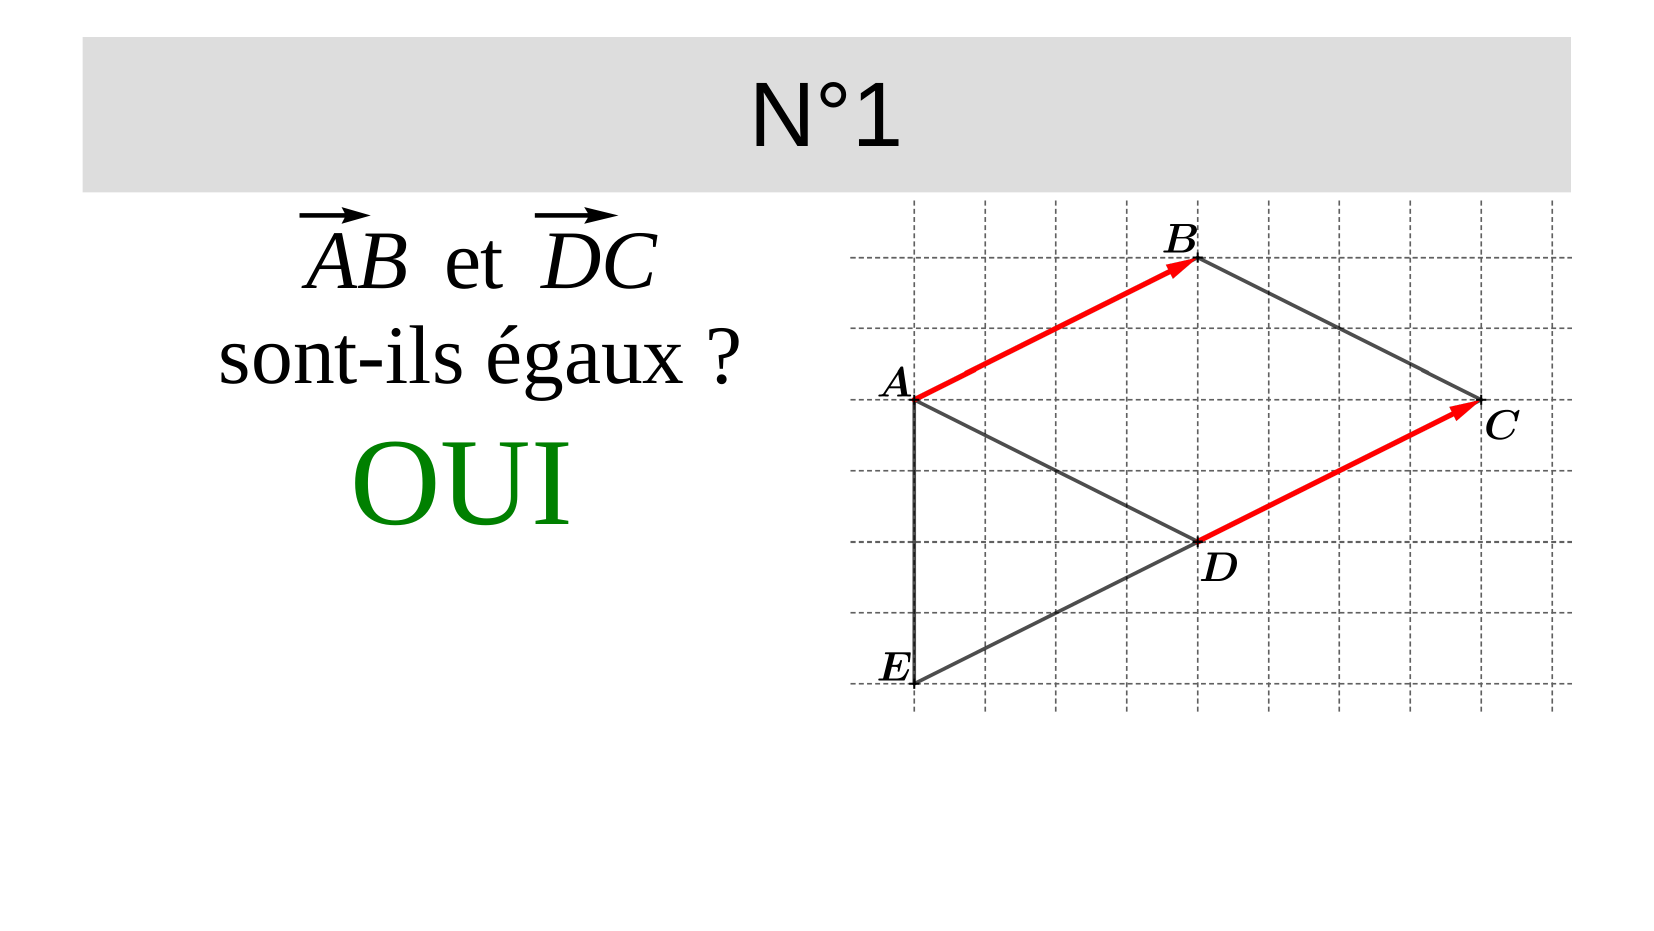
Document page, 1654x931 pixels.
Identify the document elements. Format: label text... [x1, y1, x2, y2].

picture [850, 200, 1572, 713]
chart [212, 202, 750, 402]
title N°1 [82, 37, 1571, 193]
chart [342, 413, 583, 552]
